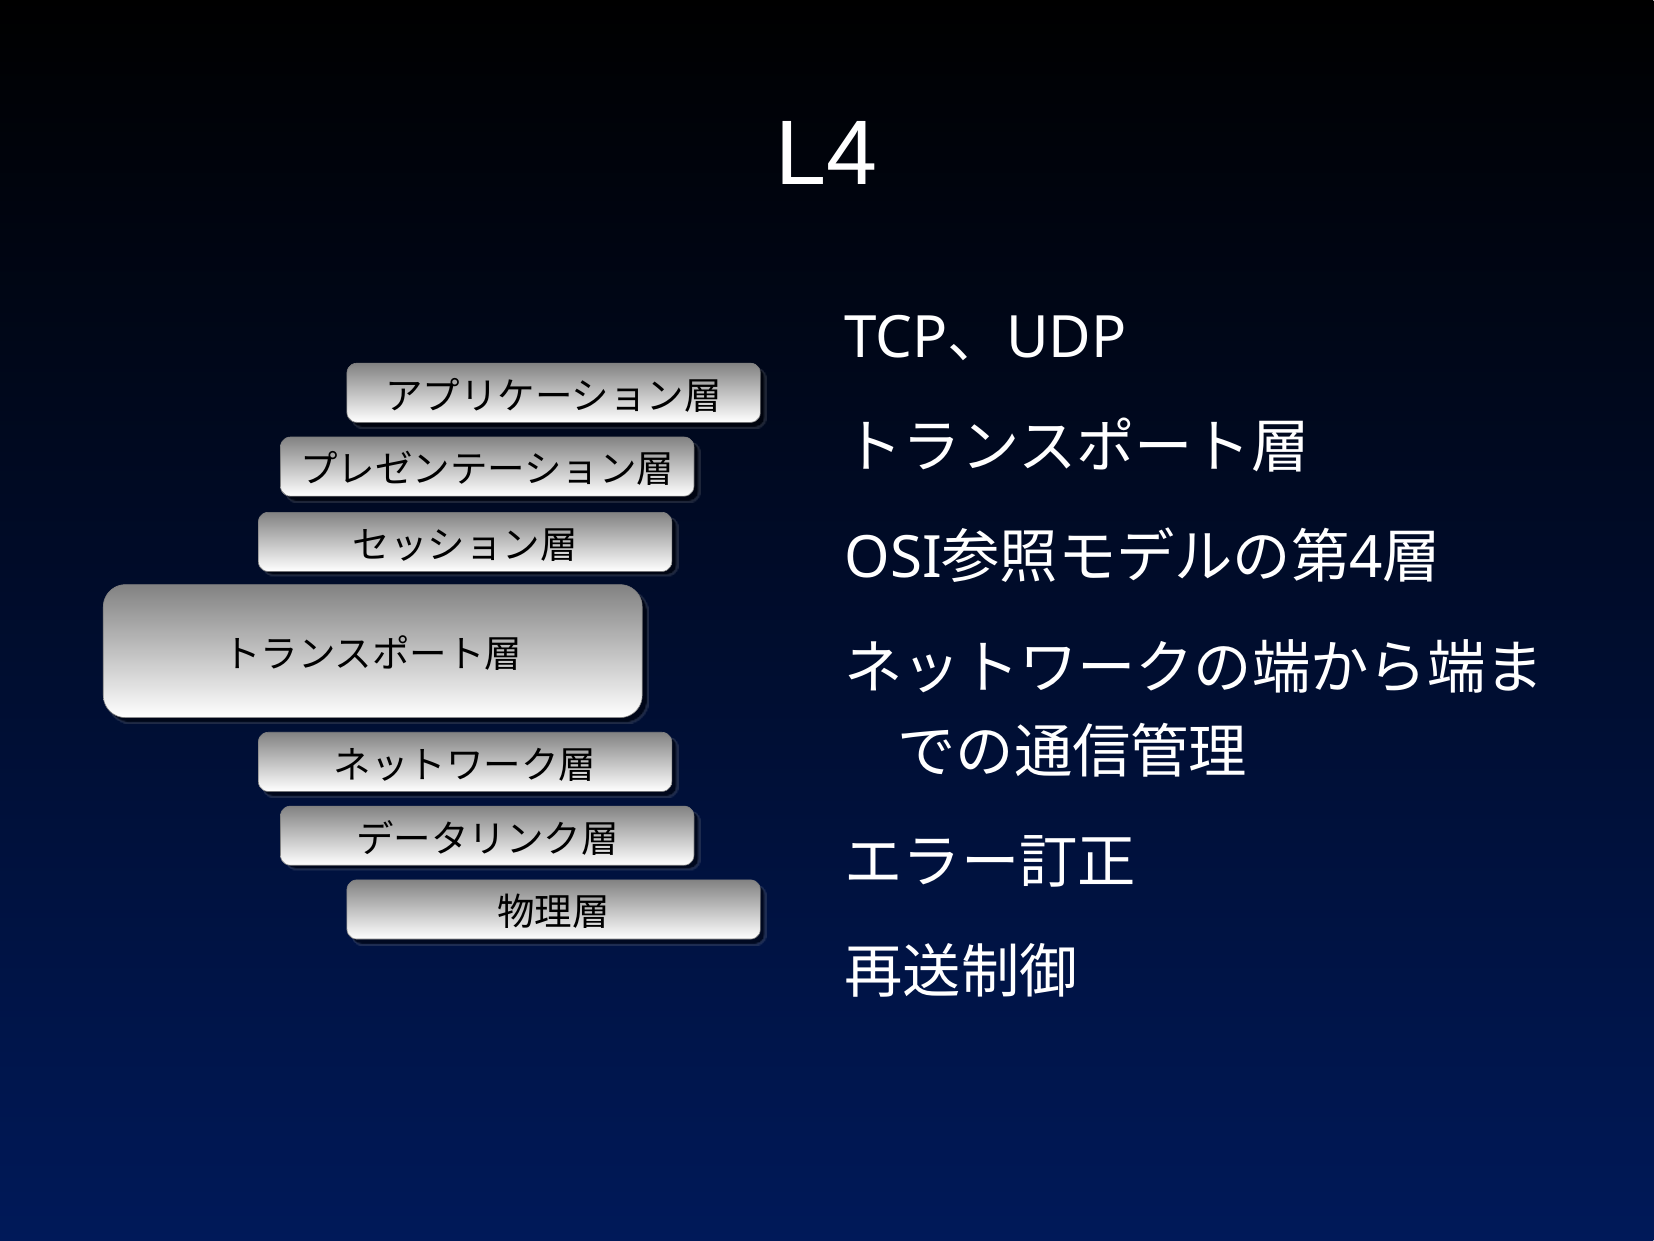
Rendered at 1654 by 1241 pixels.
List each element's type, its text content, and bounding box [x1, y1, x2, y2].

text_box トランスポート層 [103, 584, 643, 718]
text_box 物理層 [346, 879, 761, 940]
title L4 [82, 49, 1571, 257]
text_box アプリケーション層 [346, 363, 761, 423]
text_box ネットワーク層 [258, 732, 672, 792]
text_box プレゼンテーション層 [280, 437, 694, 497]
text_box セッション層 [258, 512, 672, 572]
text_box データリンク層 [280, 806, 694, 866]
list TCP、UDP トランスポート層 OSI参照モデルの第4層 ネットワークの端から端までの通信管理 エラー訂正 再送制御 [826, 290, 1571, 1094]
